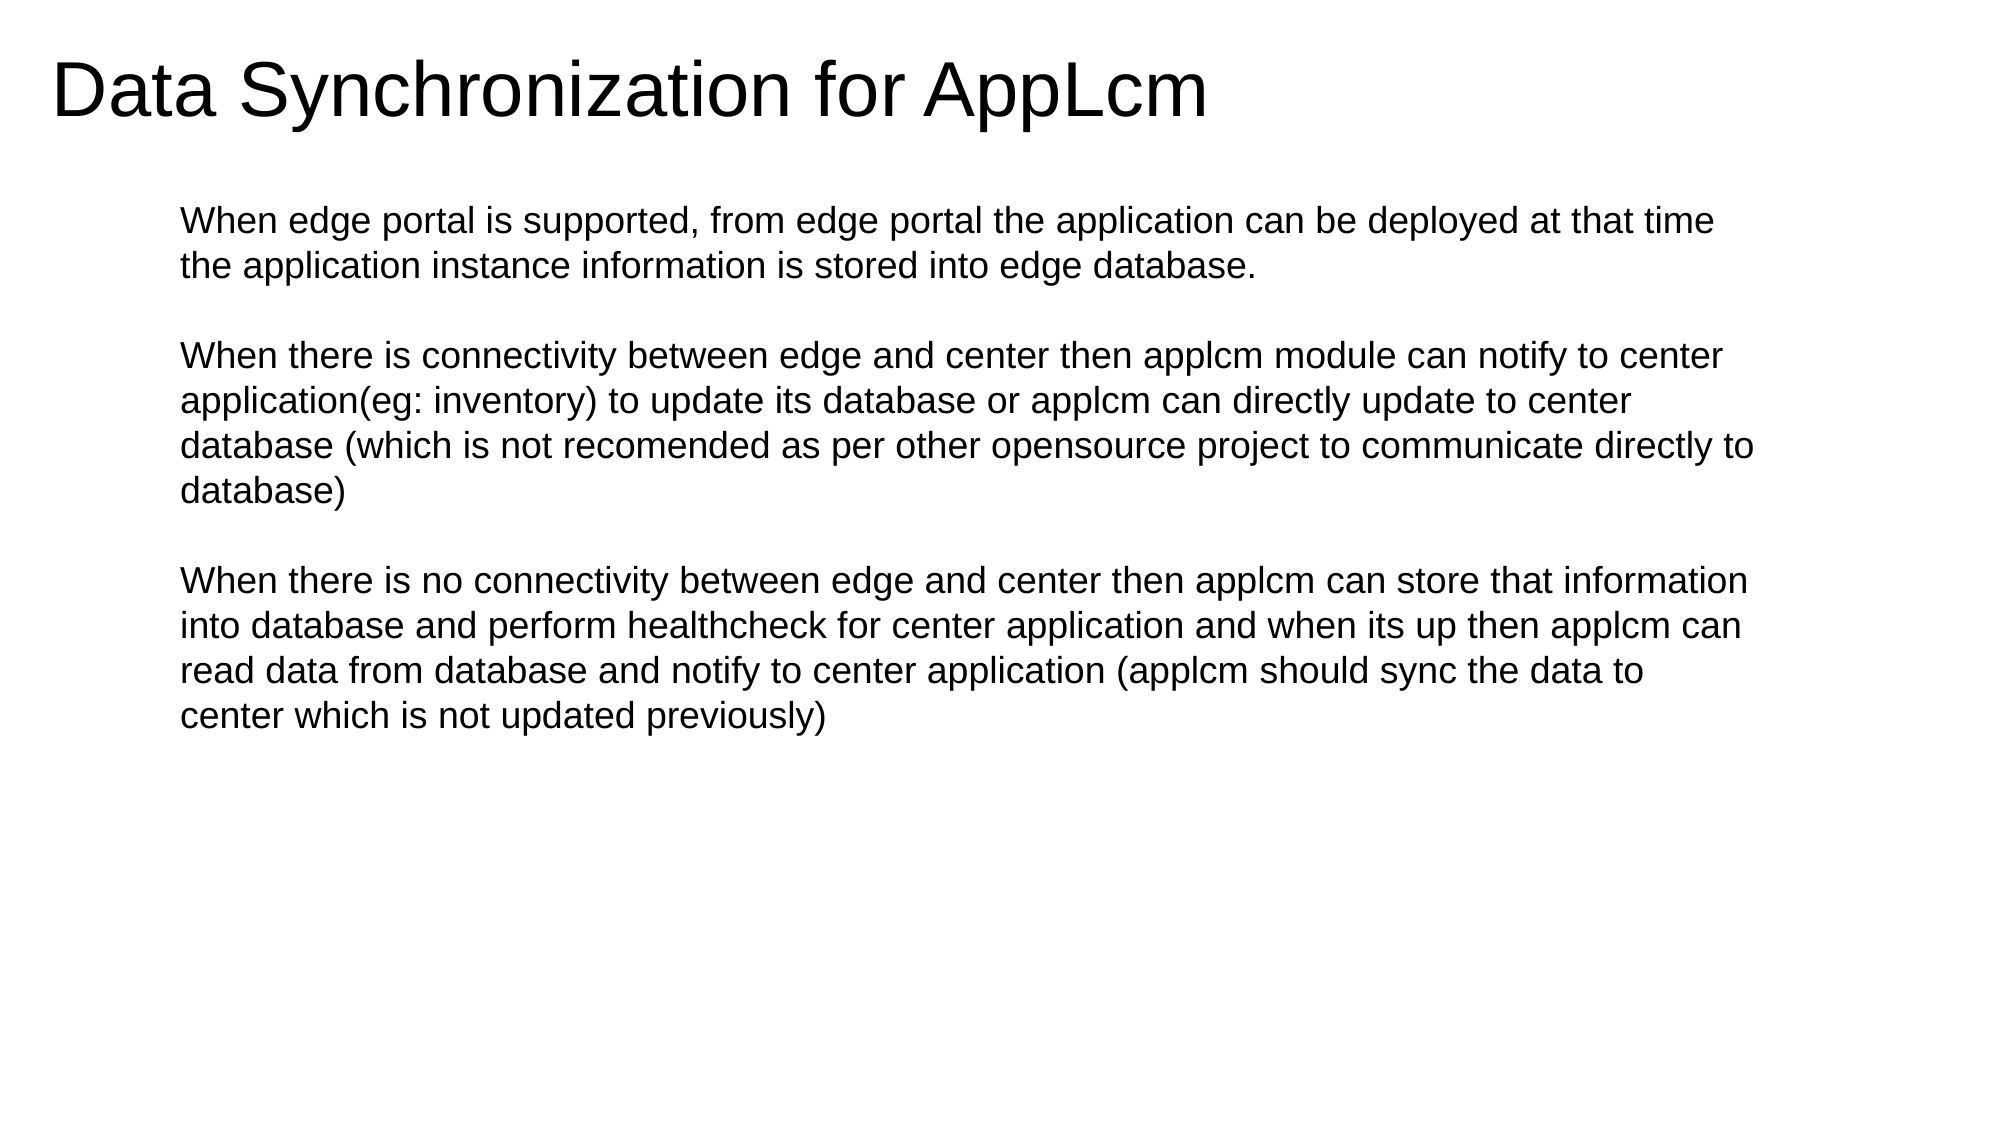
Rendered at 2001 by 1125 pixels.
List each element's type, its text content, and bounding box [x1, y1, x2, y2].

text_box Data Synchronization for AppLcm [37, 31, 1264, 140]
text_box When edge portal is supported, from edge portal the application can be deployed at that time the application instance information is stored into edge database. When there is connectivity between edge and center then applcm module can notify to center application(eg: inventory) to update its database or applcm can directly update to center database (which is not recomended as per other opensource project to communicate directly to database) When there is no connectivity between edge and center then applcm can store that information into database and perform healthcheck for center application and when its up then applcm can read data from database and notify to center application (applcm should sync the data to center which is not updated previously) [165, 188, 1772, 768]
